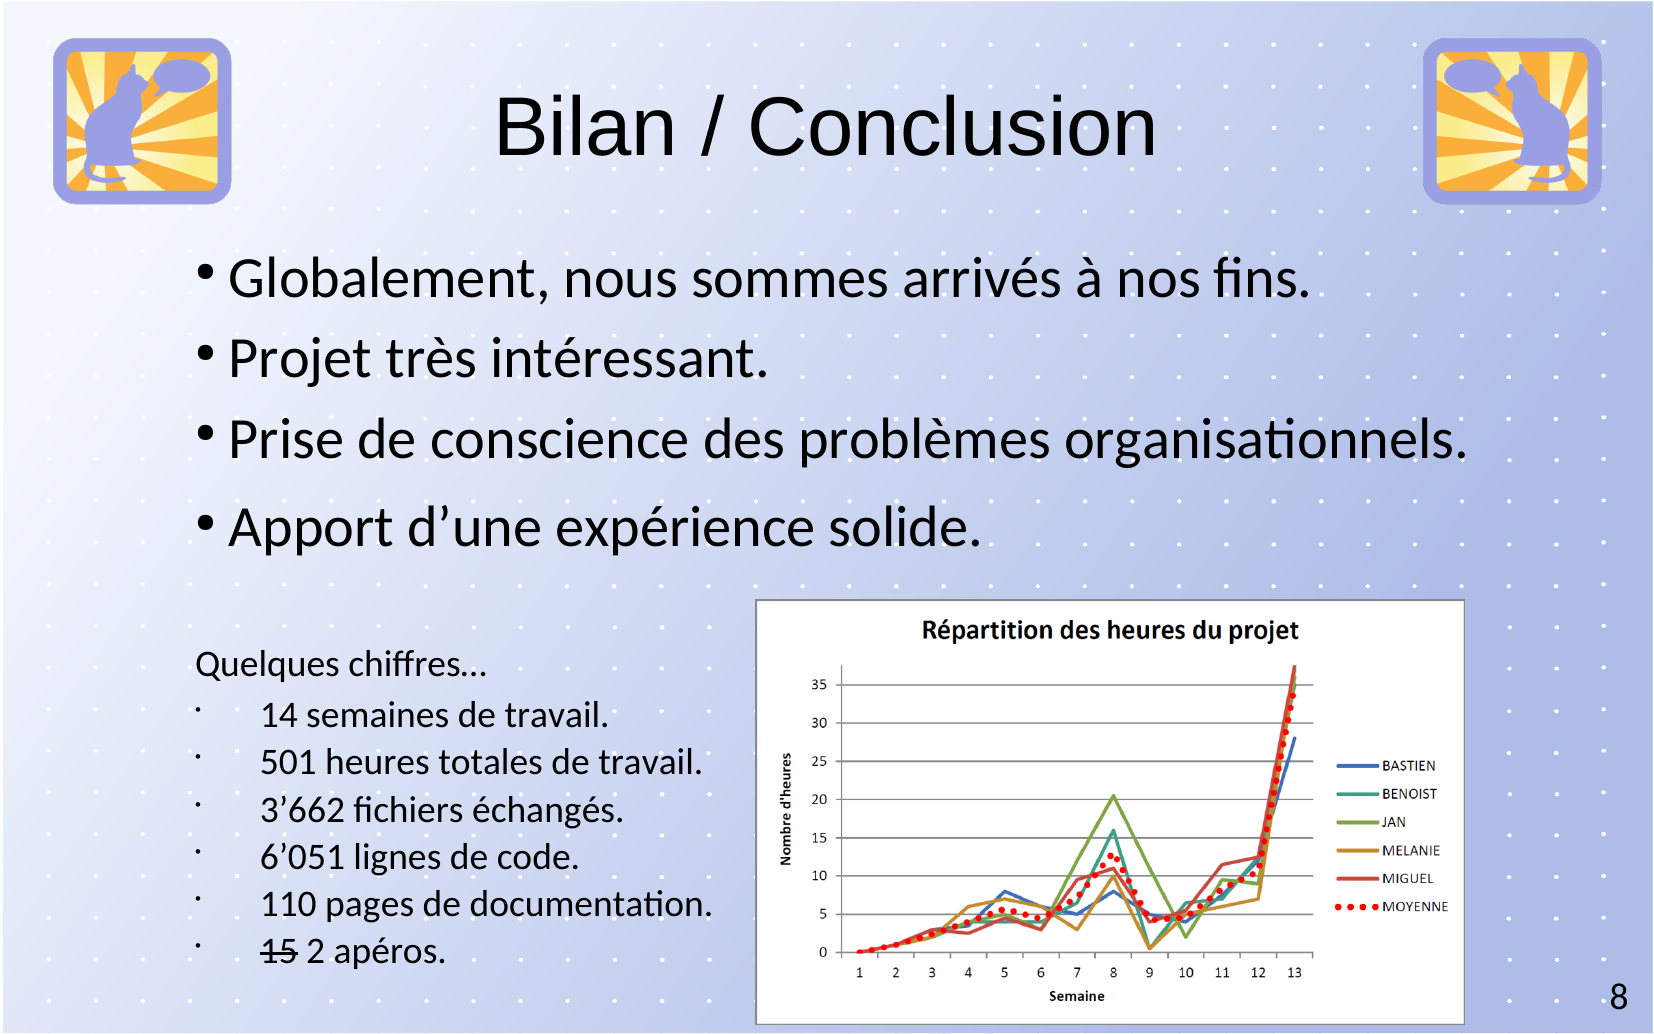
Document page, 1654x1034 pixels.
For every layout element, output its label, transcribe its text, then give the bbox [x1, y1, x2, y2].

picture [1417, 32, 1607, 210]
text_box 8 [1594, 964, 1642, 1025]
list Globalement, nous sommes arrivés à nos fins. Projet très intéressant. Prise de conscience des problèmes organisationnels. Apport d’une expérience solide. Quelques chiffres… 14 semaines de travail. 501 heures totales de travail. 3’662 fichiers échangés. 6’051 lignes de code. 110 pages de documentation. 15 2 apéros. [82, 248, 1595, 1013]
title Bilan / Conclusion [82, 41, 1571, 214]
picture [47, 32, 237, 210]
picture [755, 599, 1465, 1025]
